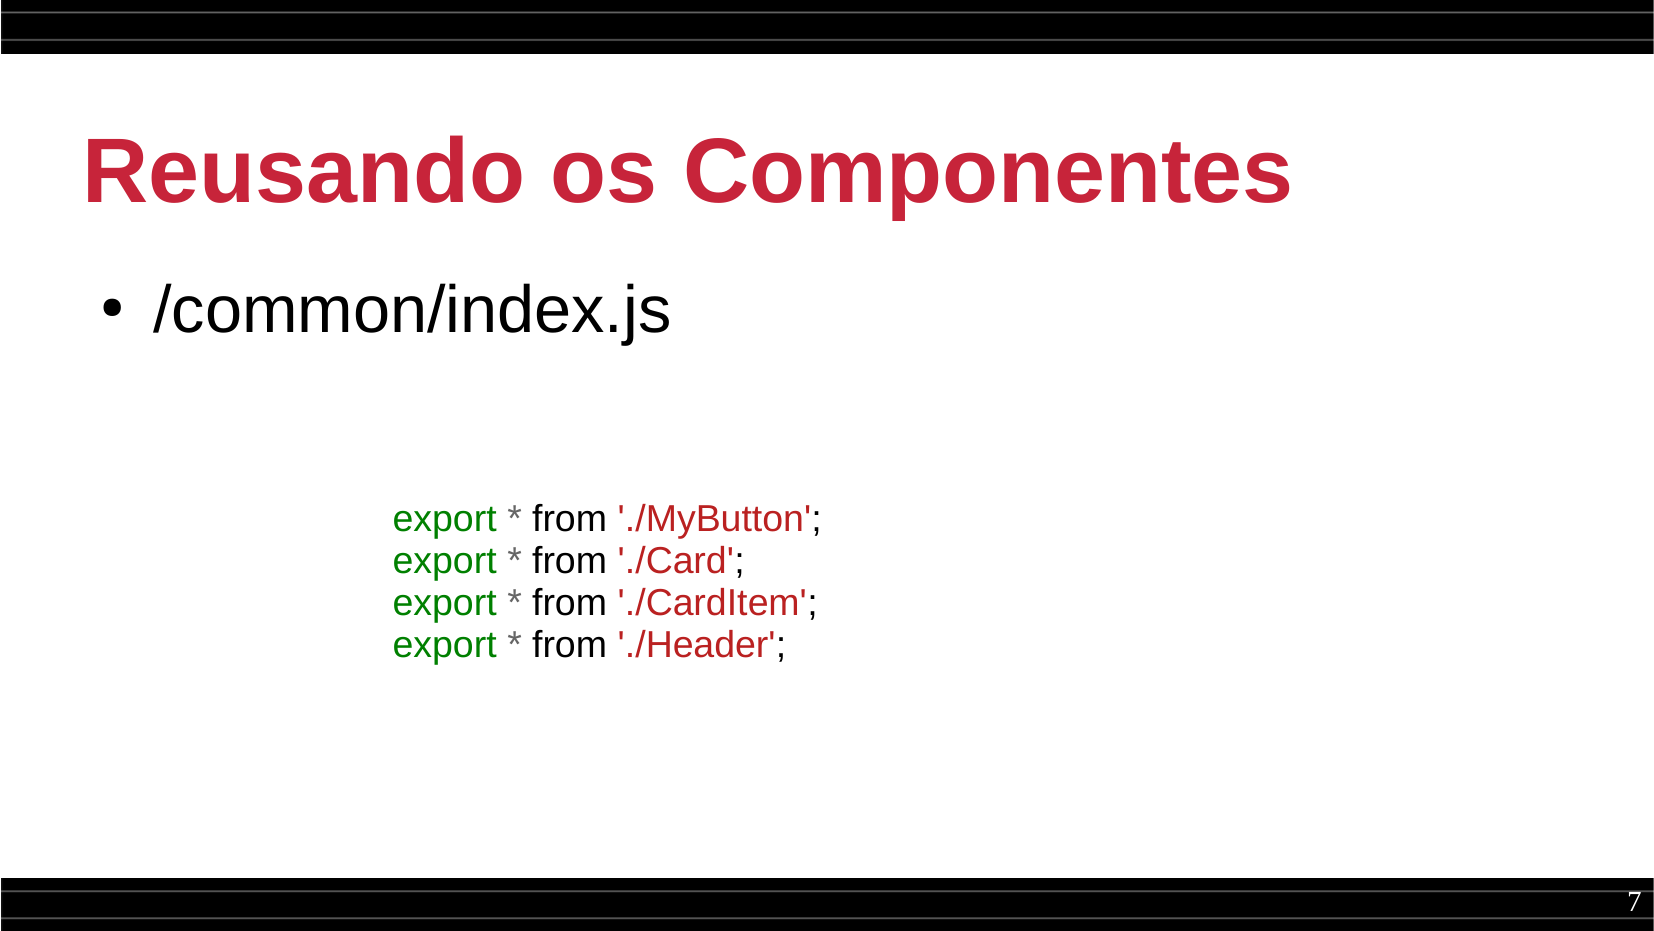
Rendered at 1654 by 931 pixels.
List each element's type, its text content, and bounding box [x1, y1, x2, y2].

list /common/index.js [82, 271, 1571, 758]
picture [1, 0, 1654, 54]
picture [1, 878, 1654, 931]
title Reusando os Componentes [82, 92, 1571, 249]
text_box export * from './MyButton'; export * from './Card'; export * from './CardItem'; export * from './Header'; [377, 490, 1276, 674]
